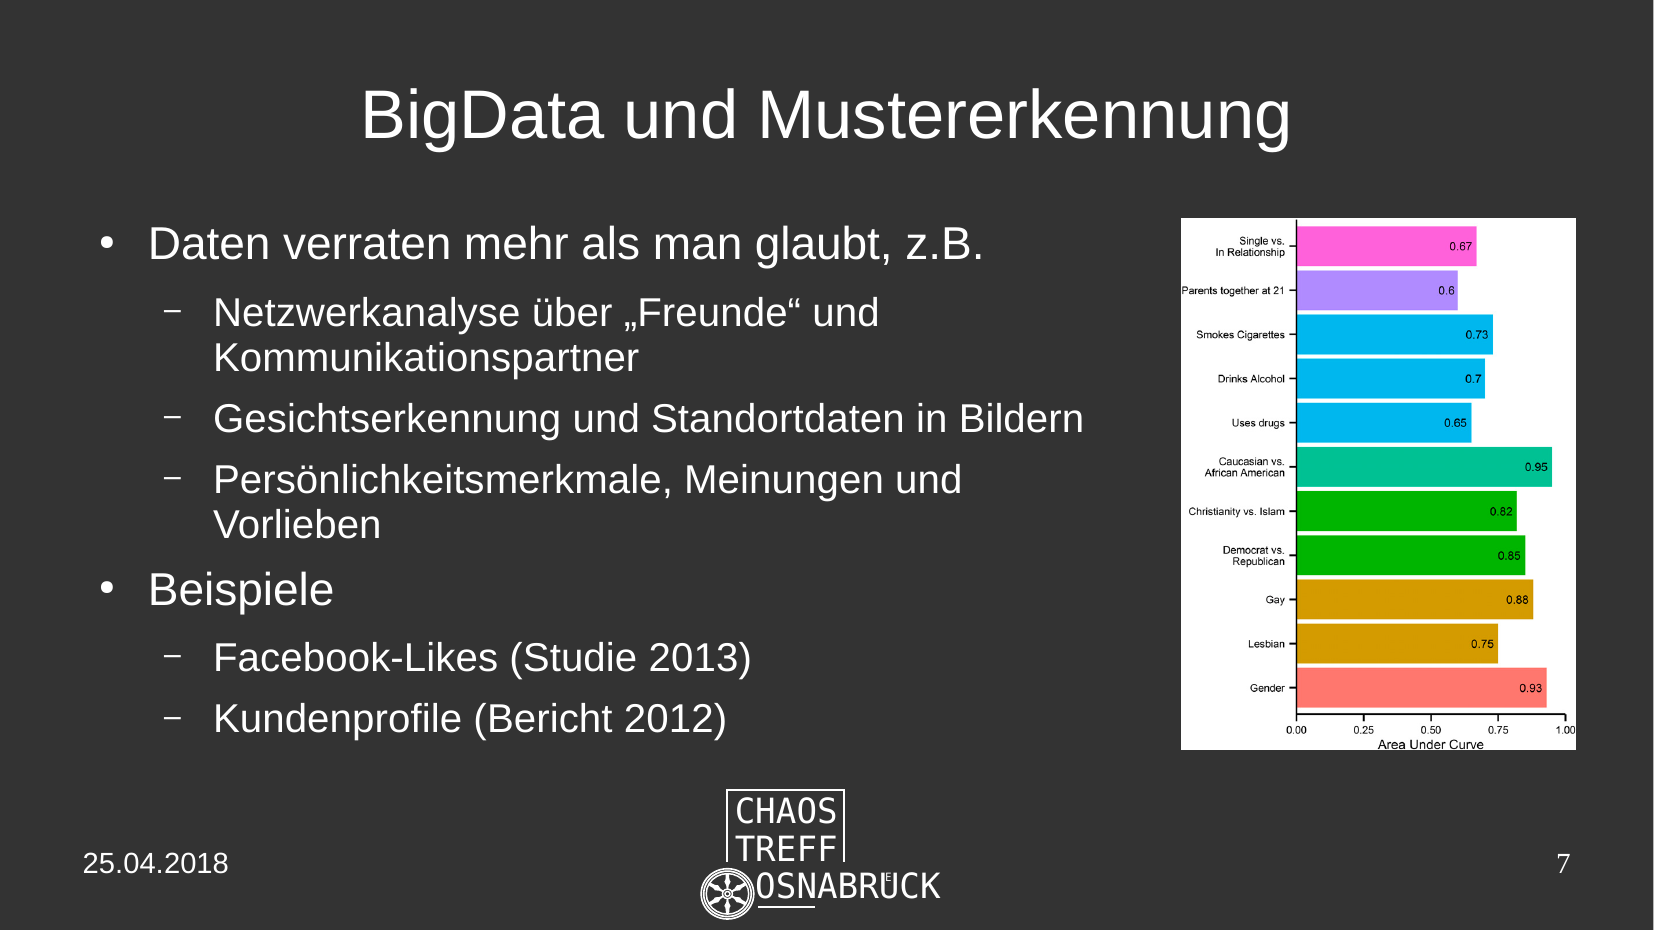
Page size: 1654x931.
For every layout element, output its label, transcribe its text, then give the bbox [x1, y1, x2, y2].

title BigData und Mustererkennung [82, 37, 1571, 193]
list Daten verraten mehr als man glaubt, z.B. Netzwerkanalyse über „Freunde“ und Kommunikationspartner Gesichtserkennung und Standortdaten in Bildern Persönlichkeitsmerkmale, Meinungen und Vorlieben Beispiele Facebook-Likes (Studie 2013) Kundenprofile (Bericht 2012) [82, 217, 1096, 758]
picture [1181, 218, 1576, 751]
